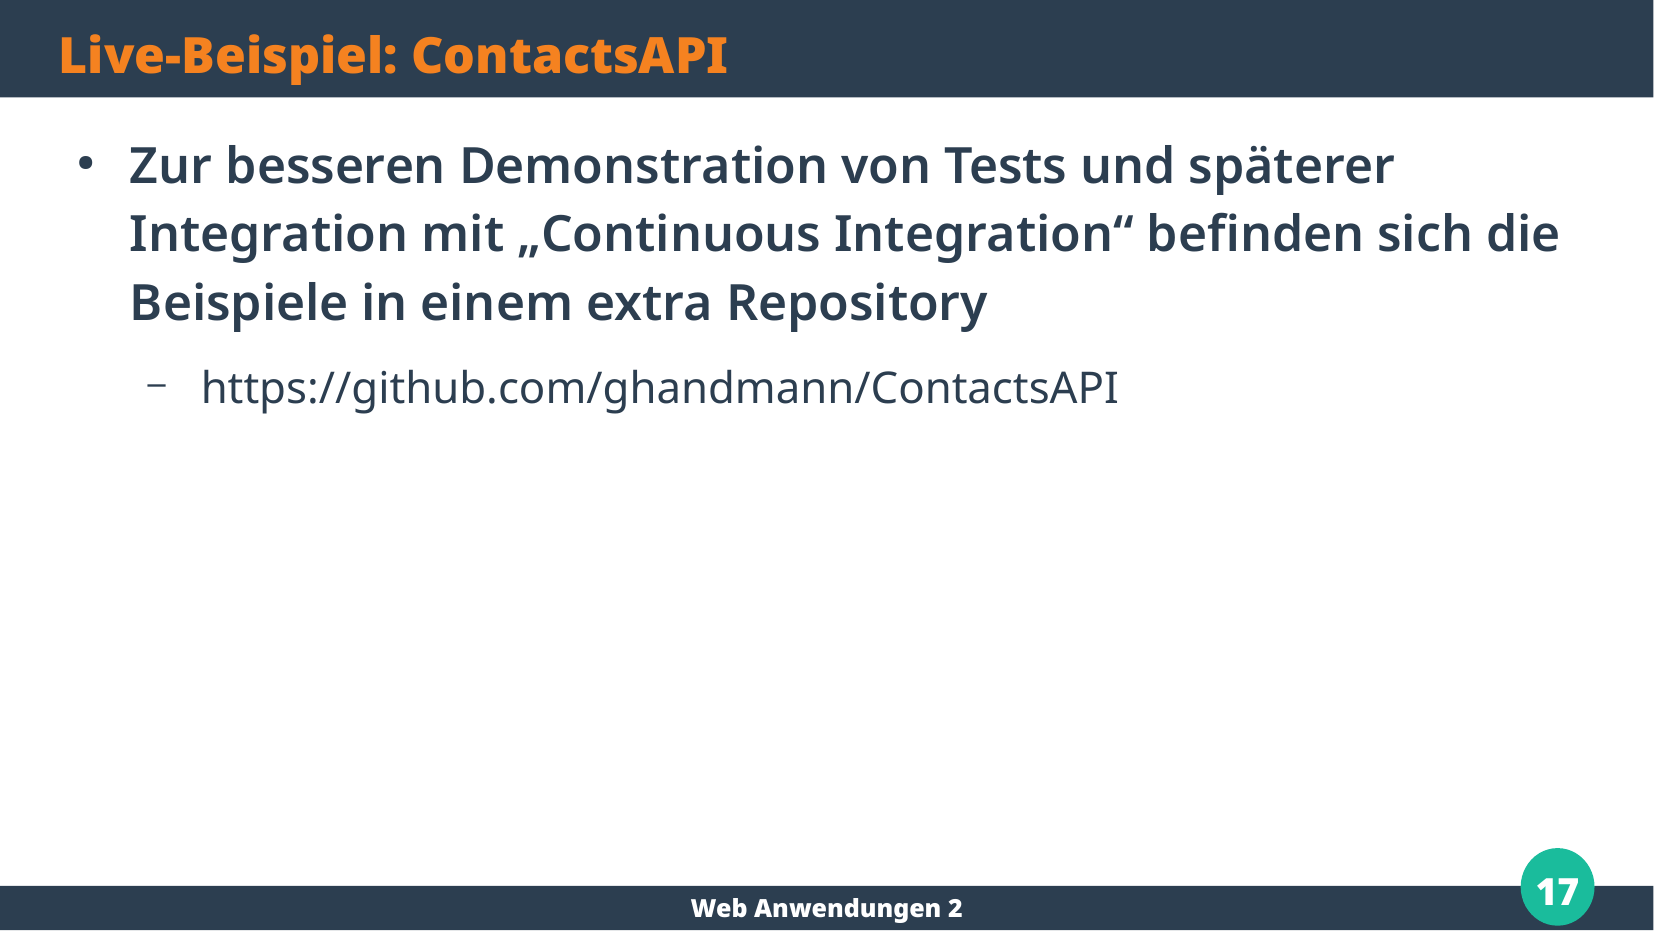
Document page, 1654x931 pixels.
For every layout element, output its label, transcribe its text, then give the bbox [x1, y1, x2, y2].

list Zur besseren Demonstration von Tests und späterer Integration mit „Continuous Integration“ befinden sich die Beispiele in einem extra Repository https://github.com/ghandmann/ContactsAPI [59, 129, 1595, 864]
title Live-Beispiel: ContactsAPI [59, 8, 1595, 89]
